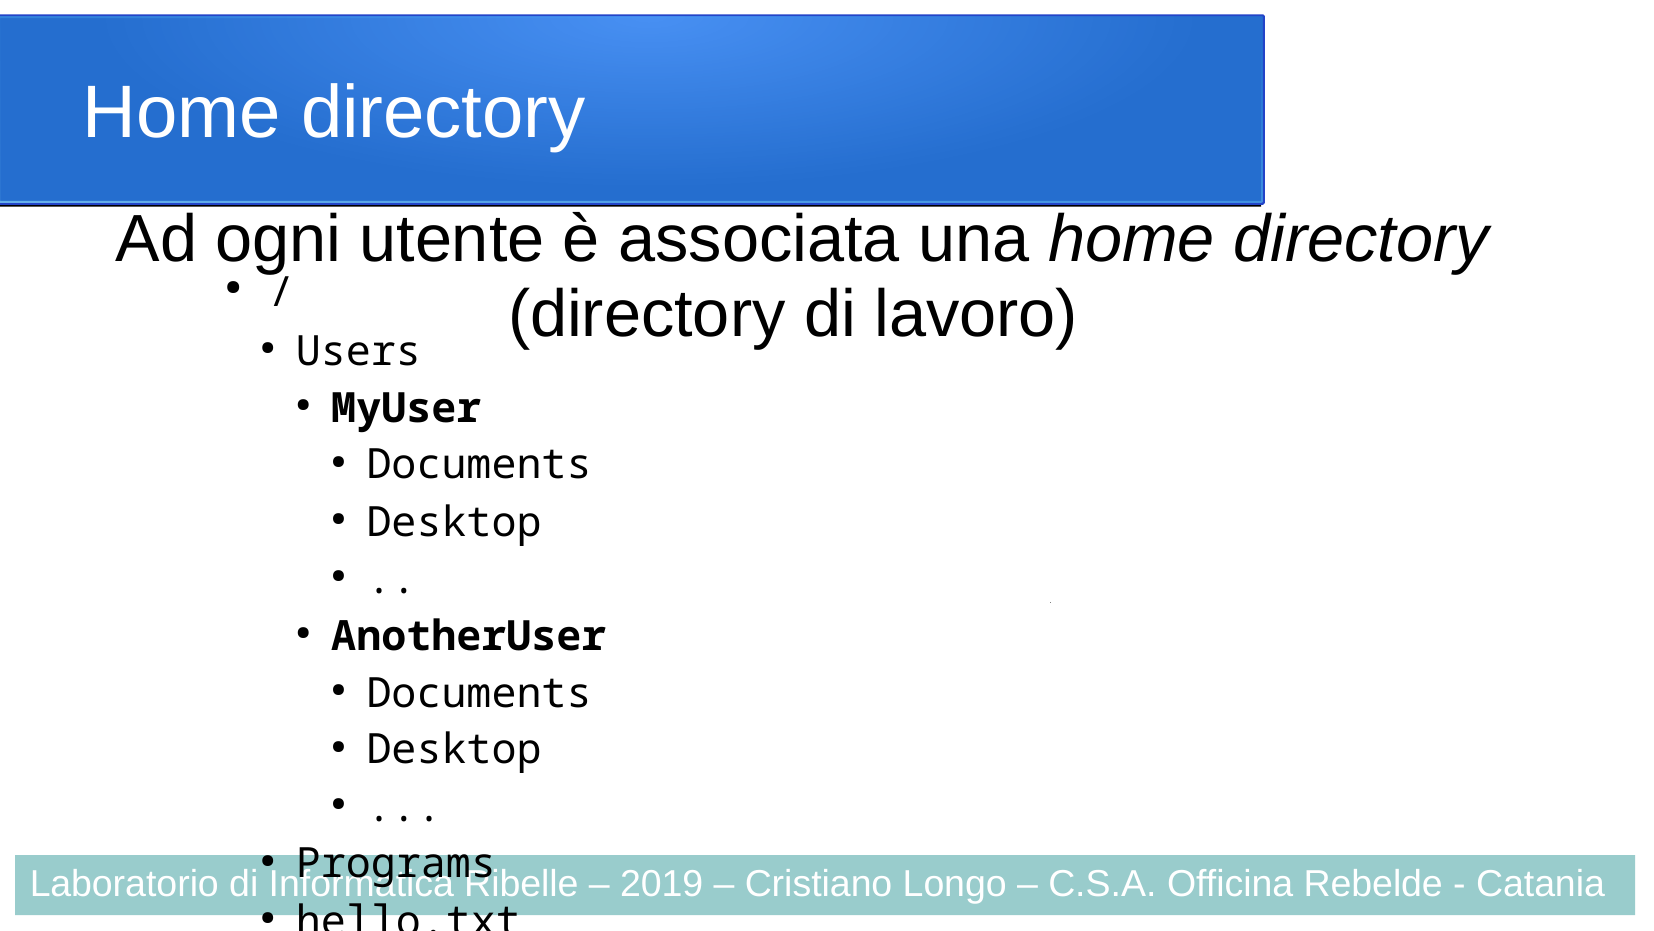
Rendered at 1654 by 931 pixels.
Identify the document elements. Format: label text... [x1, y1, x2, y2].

title Home directory [82, 35, 1235, 189]
text_box / Users MyUser Documents Desktop .. AnotherUser Documents Desktop ... Programs hello.txt [225, 349, 1051, 856]
text_box Laboratorio di Informatica Ribelle – 2019 – Cristiano Longo – C.S.A. Officina Rebelde - Catania [15, 855, 1636, 916]
subtitle Ad ogni utente è associata una home directory (directory di lavoro) [0, 195, 1606, 357]
